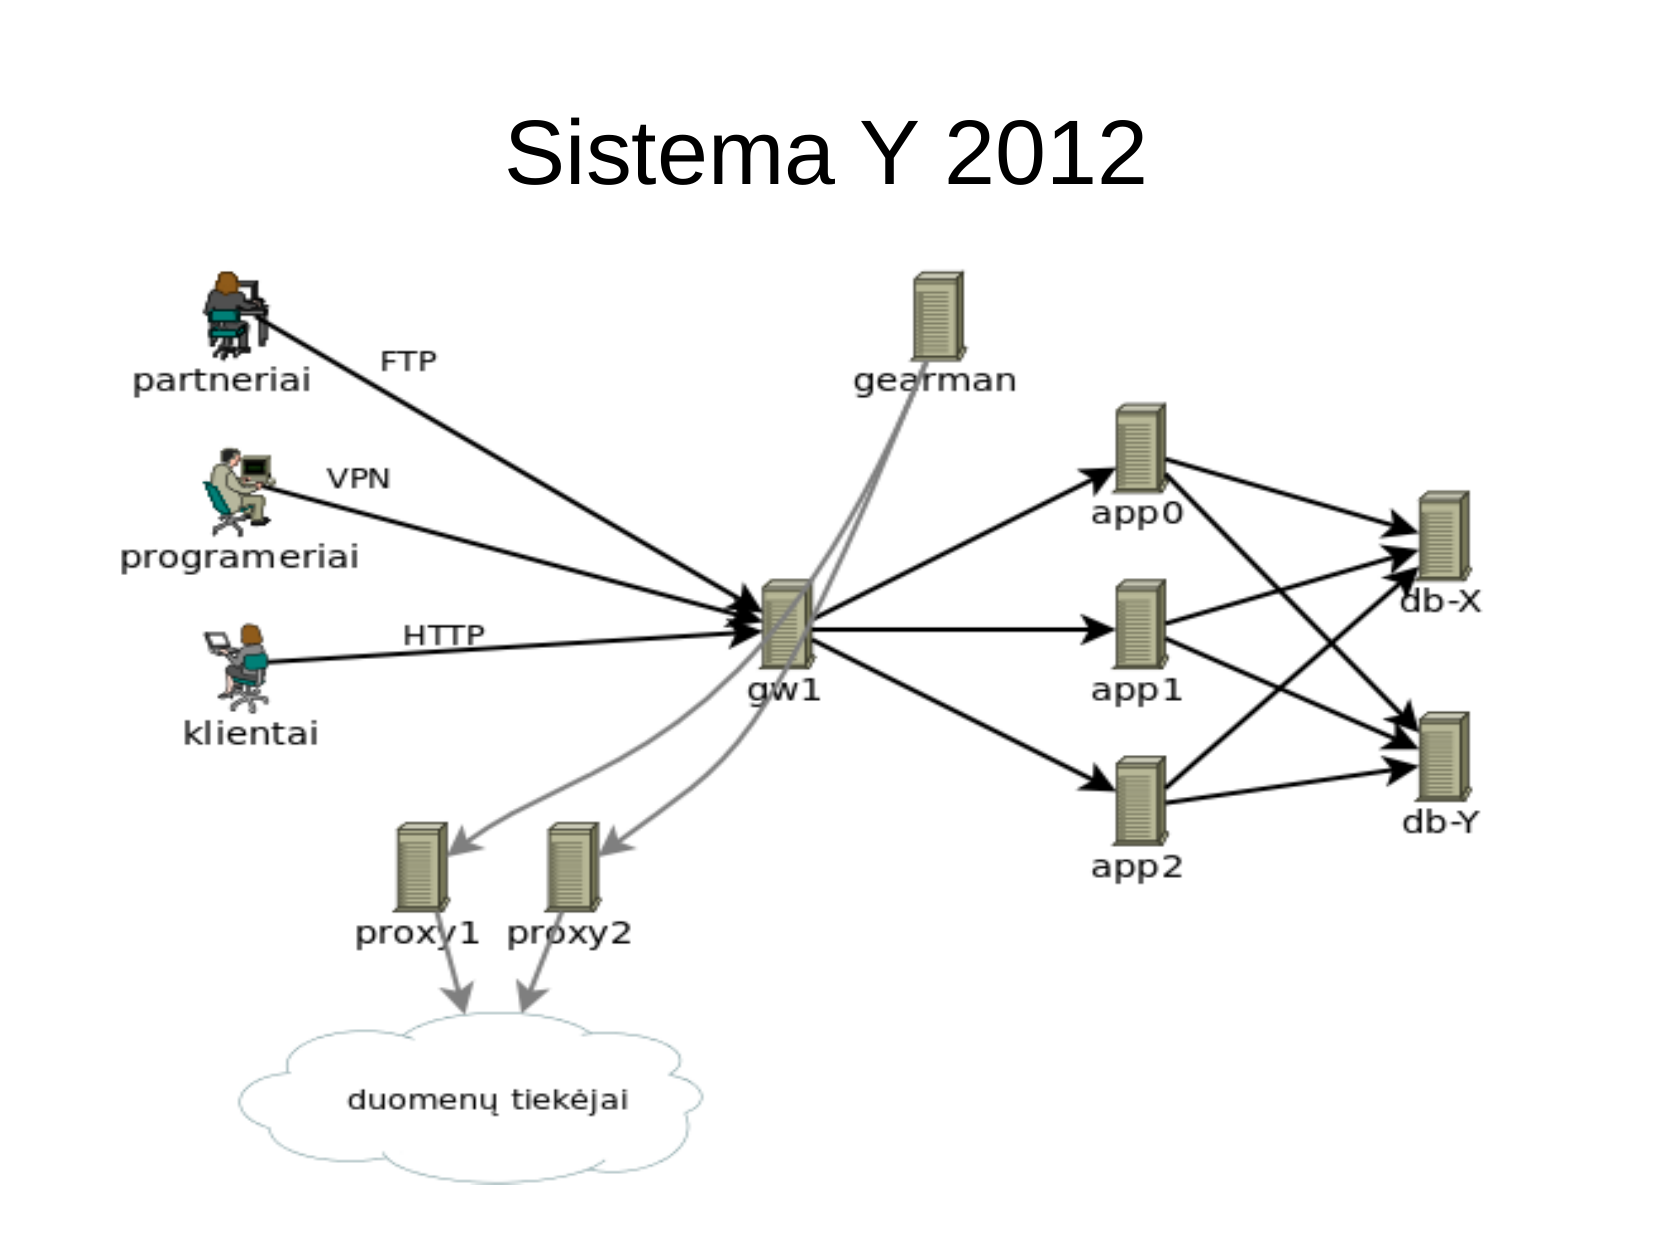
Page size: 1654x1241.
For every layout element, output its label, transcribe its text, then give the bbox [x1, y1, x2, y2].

picture [120, 239, 1516, 1186]
title Sistema Y 2012 [82, 49, 1571, 257]
